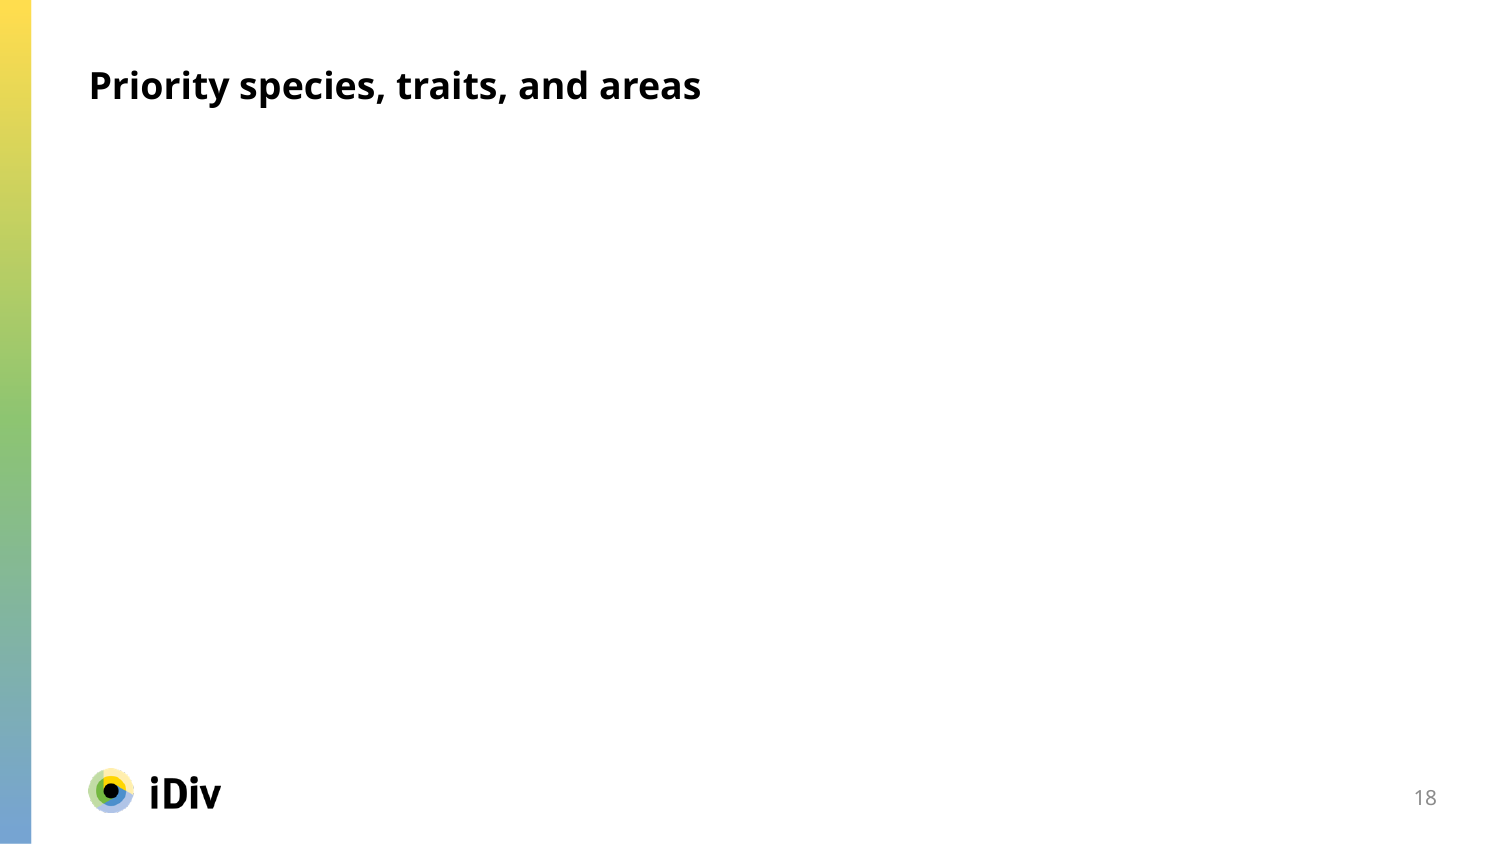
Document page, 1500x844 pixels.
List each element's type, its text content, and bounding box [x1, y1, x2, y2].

picture [0, 0, 1500, 844]
slide_number 6 [1240, 767, 1437, 813]
list Priority species, traits, and areas [88, 61, 1437, 157]
